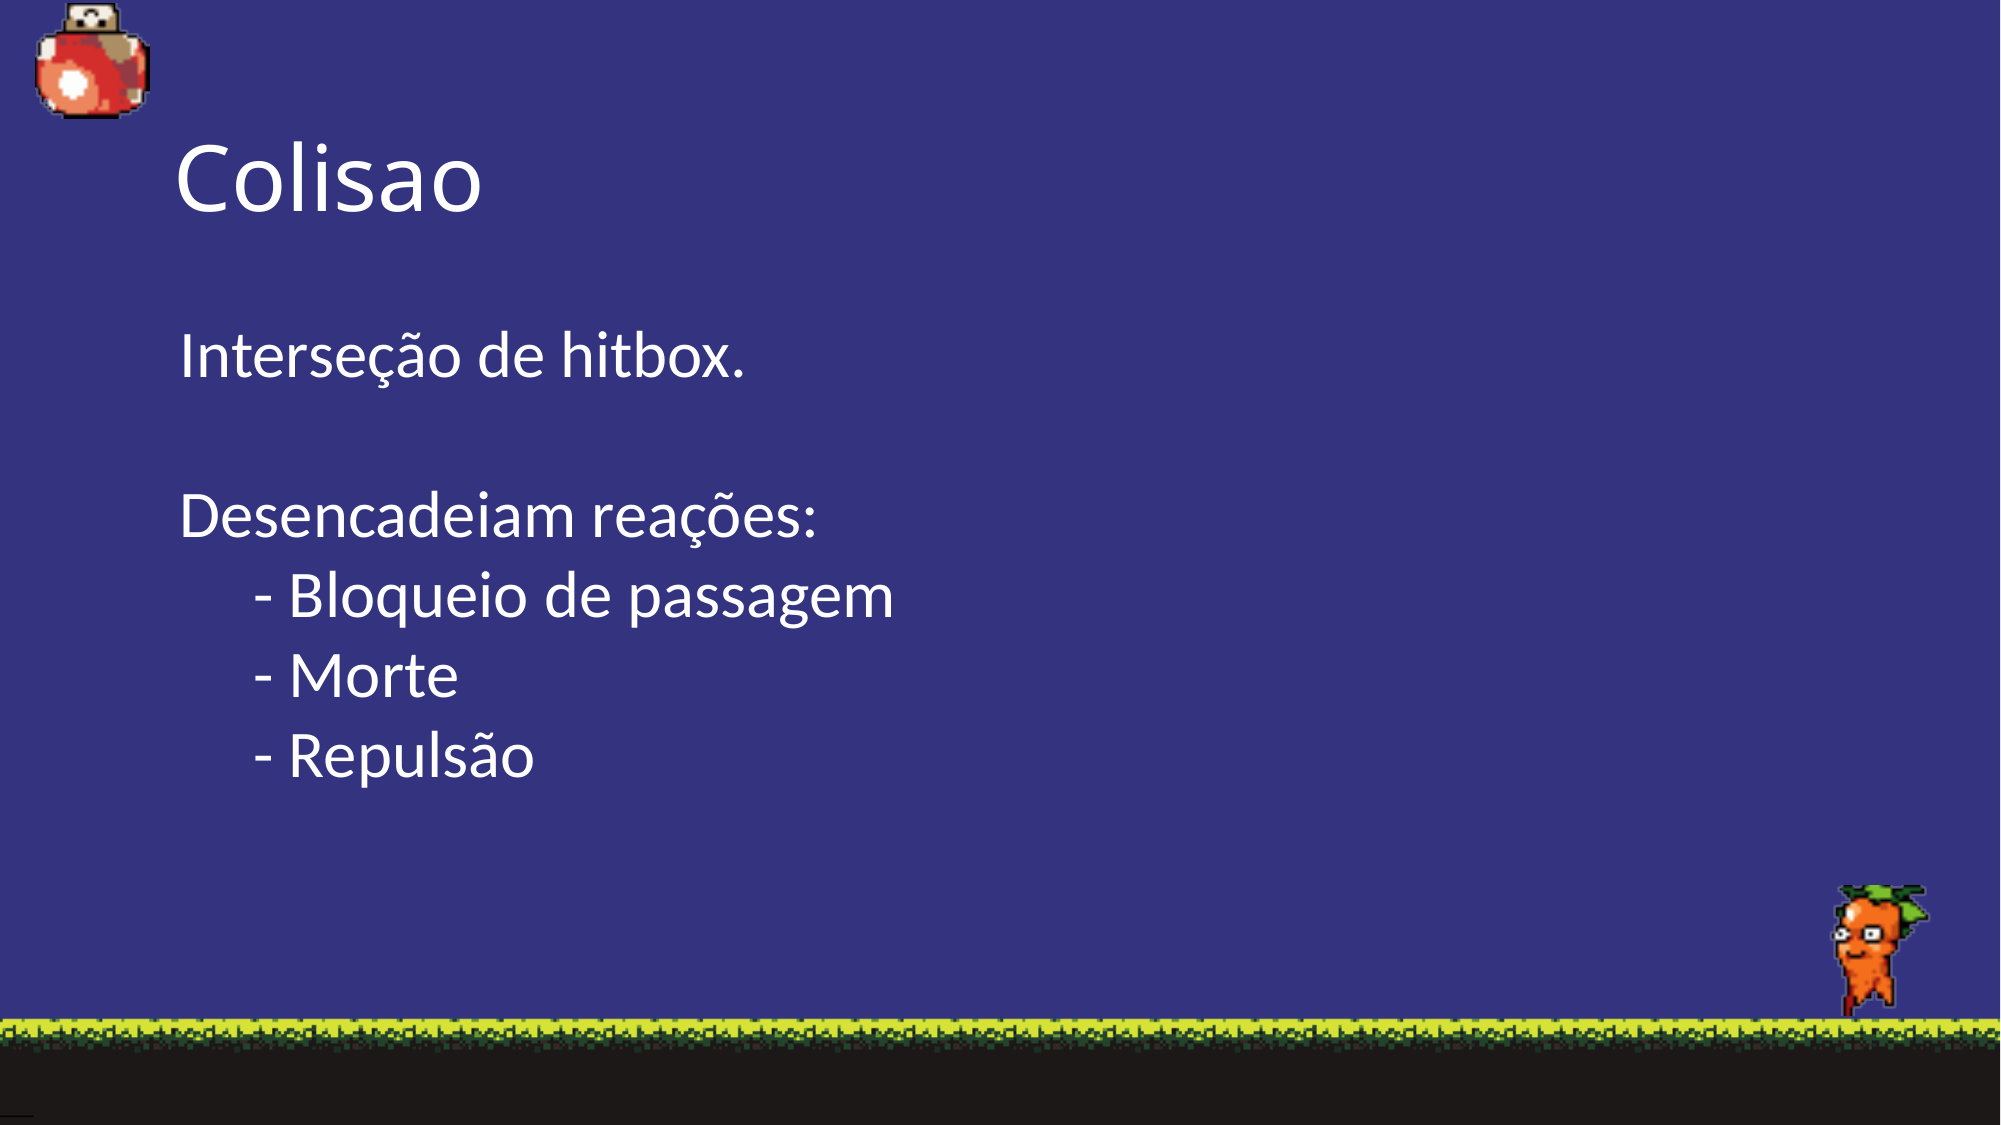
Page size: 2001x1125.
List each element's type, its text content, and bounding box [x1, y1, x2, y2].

picture [0, 0, 2001, 1125]
title Interseção de hitbox. Desencadeiam reações: - Bloqueio de passagem - Morte - Repulsão [164, 507, 1890, 674]
title Colisao [158, 65, 1883, 284]
